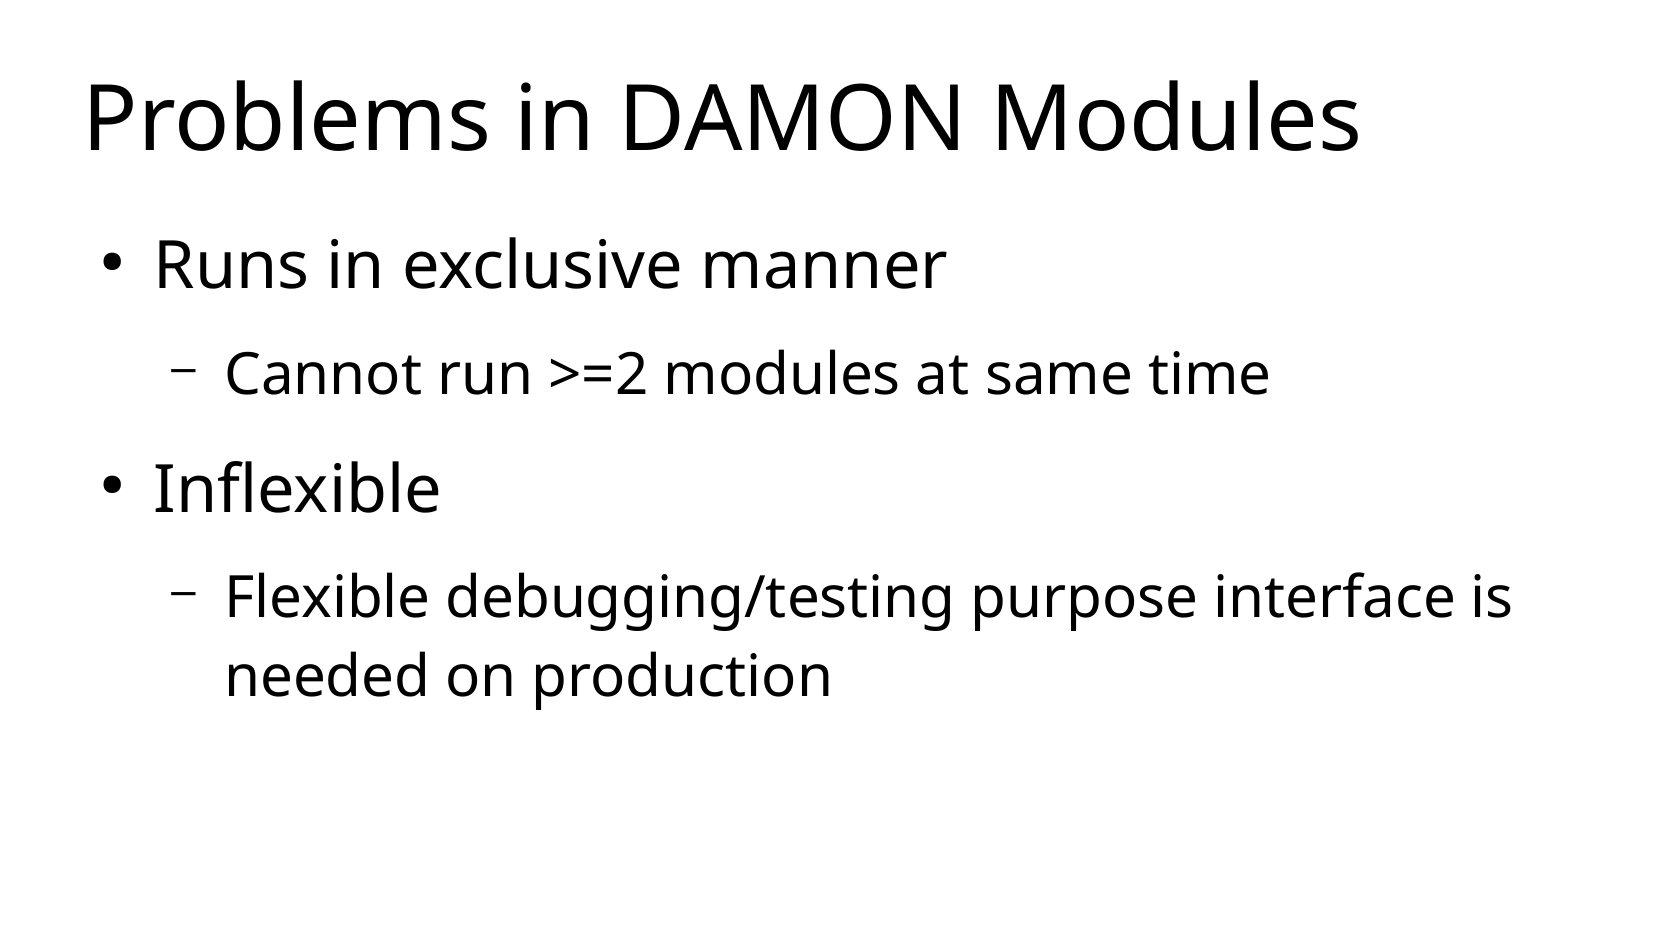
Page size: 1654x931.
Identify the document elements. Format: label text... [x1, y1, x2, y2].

title Problems in DAMON Modules [82, 37, 1571, 193]
list Runs in exclusive manner Cannot run >=2 modules at same time Inflexible Flexible debugging/testing purpose interface is needed on production [82, 217, 1571, 758]
